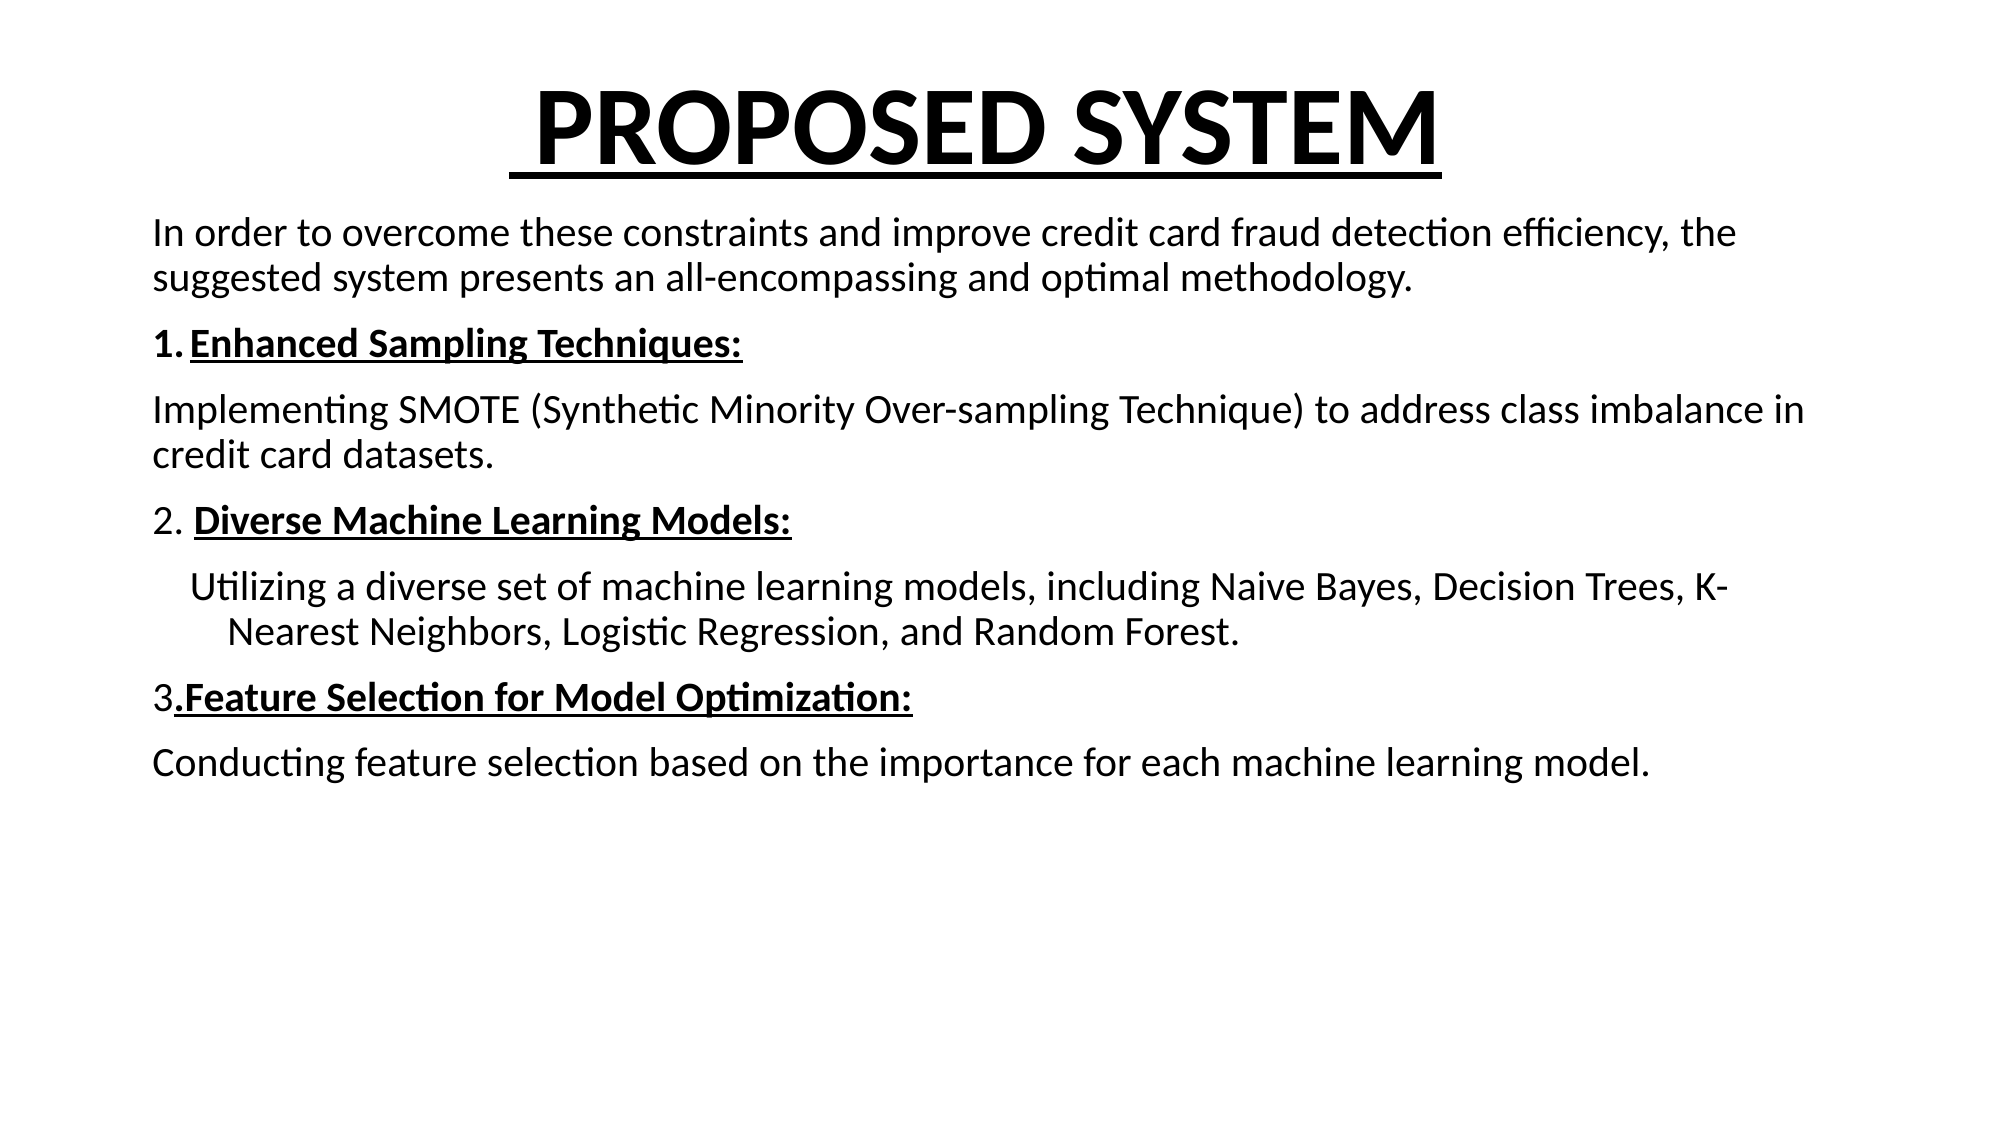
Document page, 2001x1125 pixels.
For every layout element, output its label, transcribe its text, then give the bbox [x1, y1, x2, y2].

title PROPOSED SYSTEM [137, 59, 1863, 202]
list In order to overcome these constraints and improve credit card fraud detection efficiency, the suggested system presents an all-encompassing and optimal methodology. Enhanced Sampling Techniques: Implementing SMOTE (Synthetic Minority Over-sampling Technique) to address class imbalance in credit card datasets. 2. Diverse Machine Learning Models: Utilizing a diverse set of machine learning models, including Naive Bayes, Decision Trees, K-Nearest Neighbors, Logistic Regression, and Random Forest. 3.Feature Selection for Model Optimization: Conducting feature selection based on the importance for each machine learning model. [137, 202, 1863, 1014]
